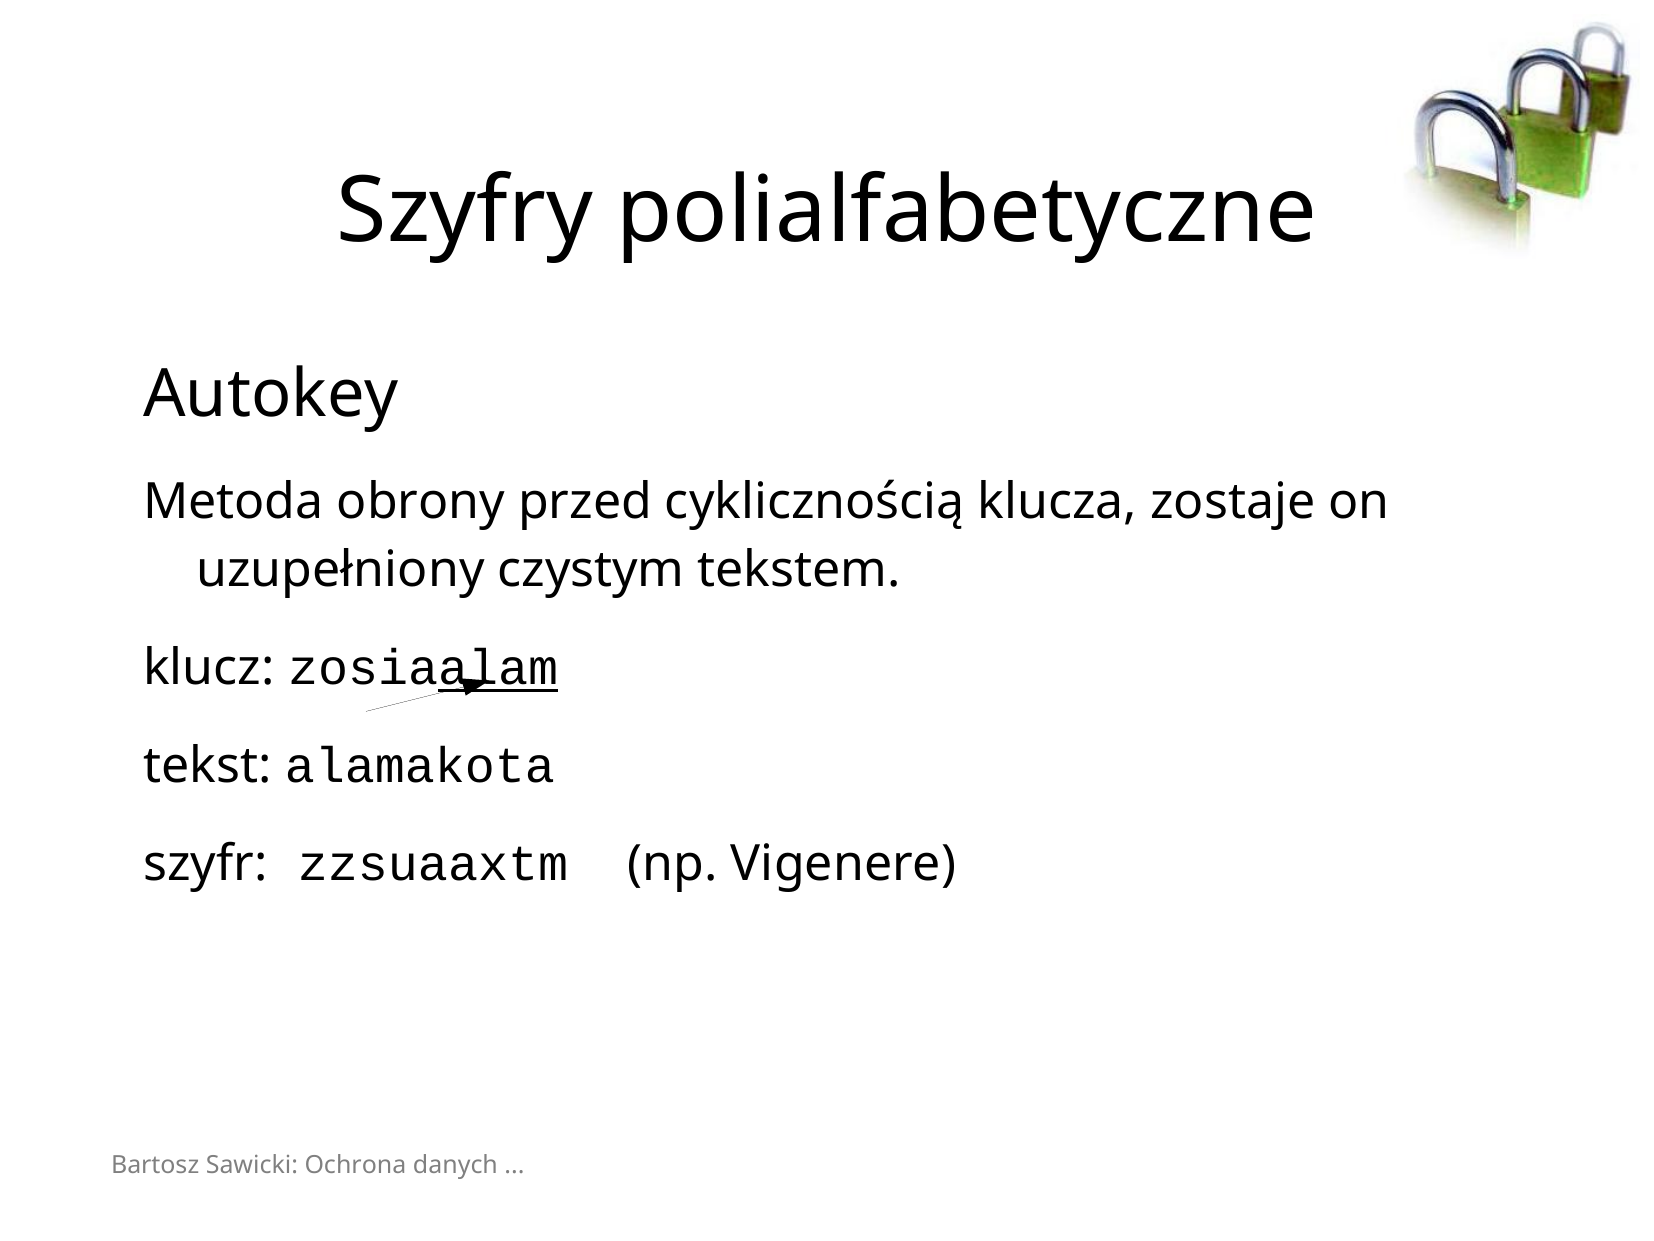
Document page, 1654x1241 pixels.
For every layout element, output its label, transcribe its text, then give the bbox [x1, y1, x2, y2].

picture [1385, 14, 1640, 266]
title Szyfry polialfabetyczne [121, 102, 1534, 311]
list Autokey Metoda obrony przed cyklicznością klucza, zostaje on uzupełniony czystym tekstem. klucz: zosiaalam tekst: alamakota szyfr: zzsuaaxtm (np. Vigenere) [125, 344, 1538, 1127]
